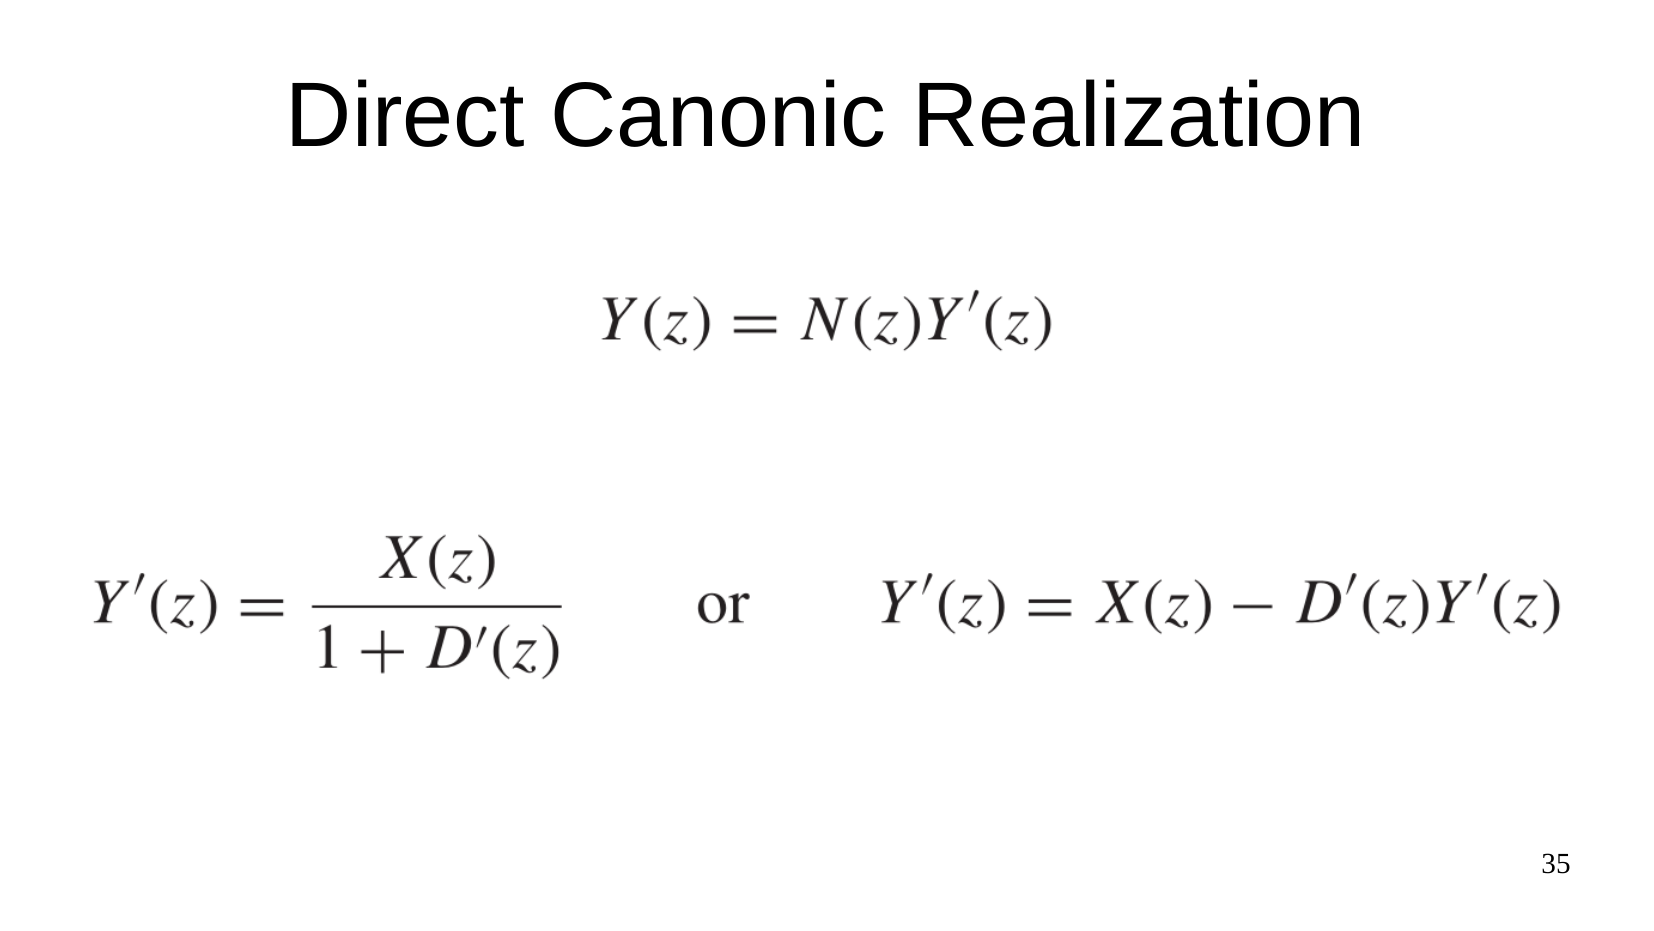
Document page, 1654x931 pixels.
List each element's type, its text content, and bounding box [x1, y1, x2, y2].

title Direct Canonic Realization [82, 37, 1571, 193]
picture [82, 282, 1571, 693]
